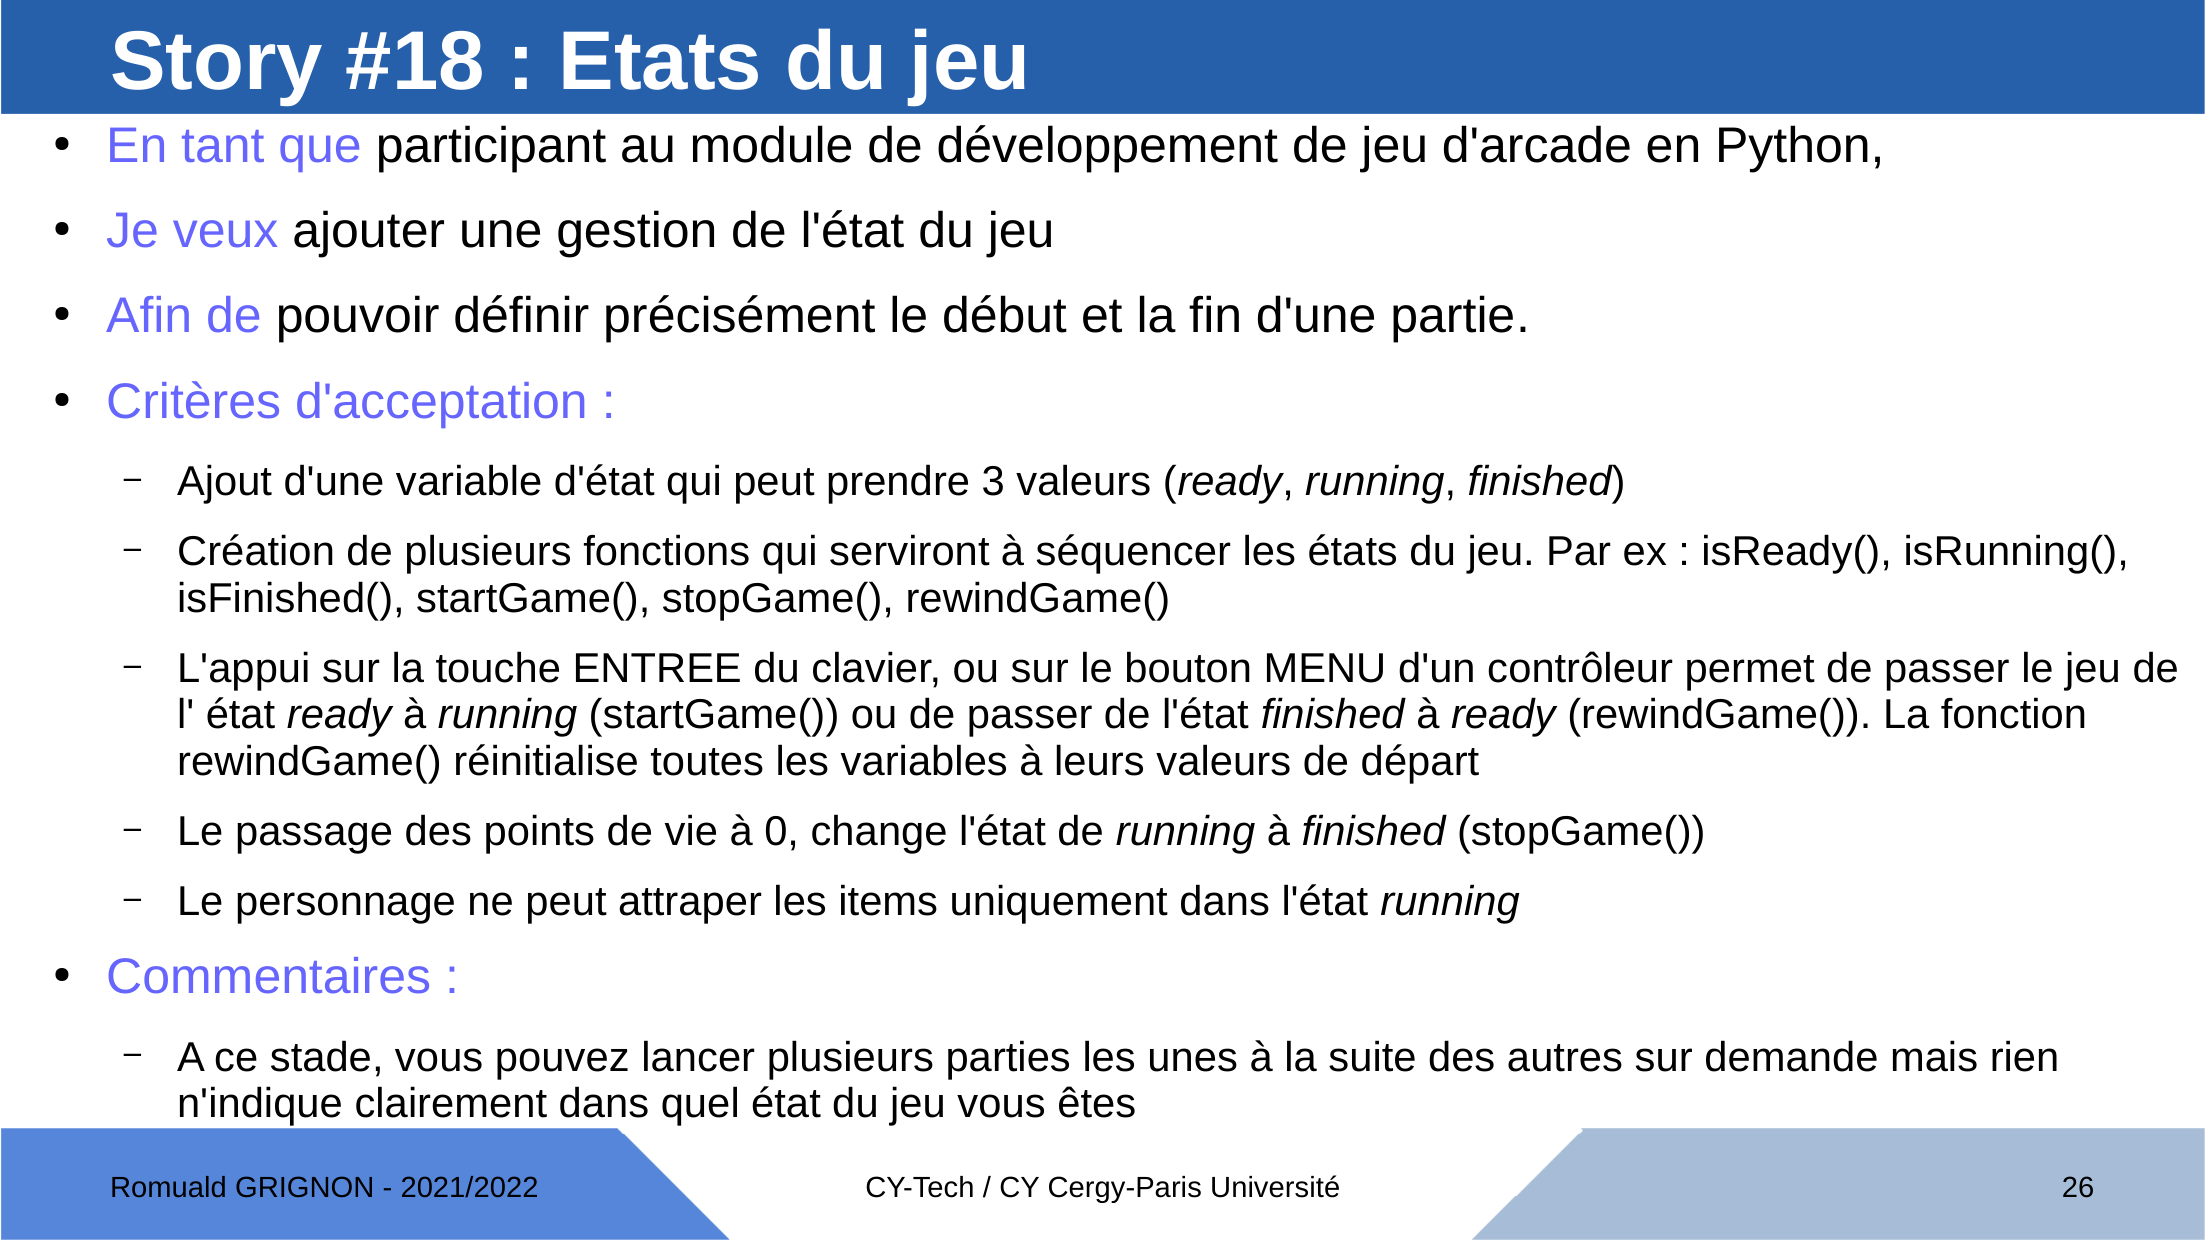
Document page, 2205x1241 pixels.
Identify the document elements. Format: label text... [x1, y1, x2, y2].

list En tant que participant au module de développement de jeu d'arcade en Python, Je veux ajouter une gestion de l'état du jeu Afin de pouvoir définir précisément le début et la fin d'une partie. Critères d'acceptation : Ajout d'une variable d'état qui peut prendre 3 valeurs (ready, running, finished) Création de plusieurs fonctions qui serviront à séquencer les états du jeu. Par ex : isReady(), isRunning(), isFinished(), startGame(), stopGame(), rewindGame() L'appui sur la touche ENTREE du clavier, ou sur le bouton MENU d'un contrôleur permet de passer le jeu de l' état ready à running (startGame()) ou de passer de l'état finished à ready (rewindGame()). La fonction rewindGame() réinitialise toutes les variables à leurs valeurs de départ Le passage des points de vie à 0, change l'état de running à finished (stopGame()) Le personnage ne peut attraper les items uniquement dans l'état running Commentaires : A ce stade, vous pouvez lancer plusieurs parties les unes à la suite des autres sur demande mais rien n'indique clairement dans quel état du jeu vous êtes [35, 188, 2186, 1130]
picture [0, 0, 2205, 1241]
title Story #18 : Etats du jeu [110, 49, 2095, 188]
